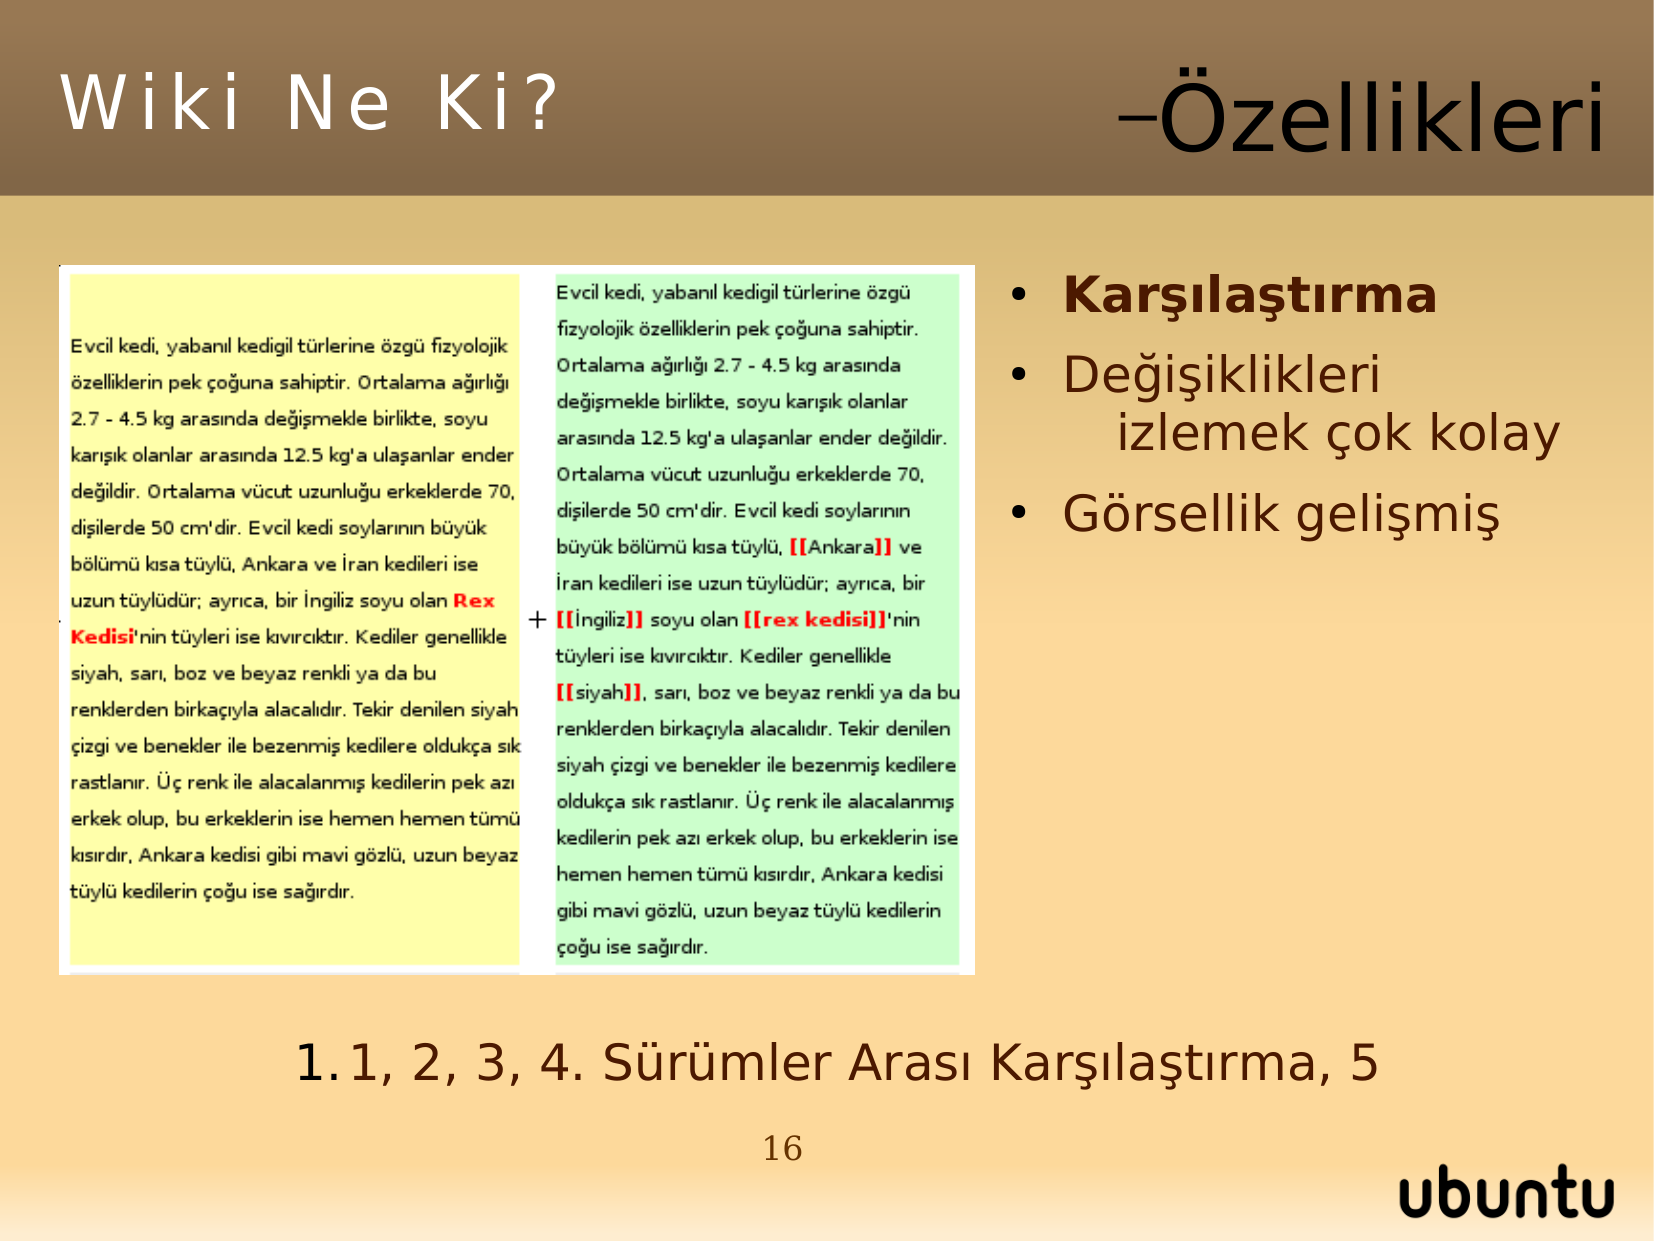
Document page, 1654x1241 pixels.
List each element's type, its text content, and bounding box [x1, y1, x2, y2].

list 1, 2, 3, 4. Sürümler Arası Karşılaştırma, 5 [76, 1033, 1565, 1168]
picture [0, 0, 1654, 1241]
list Karşılaştırma Değişiklikleri izlemek çok kolay Görsellik gelişmiş [975, 265, 1571, 650]
text_box Özellikleri [1092, 59, 1625, 182]
title Wiki Ne Ki? [59, 29, 1595, 178]
